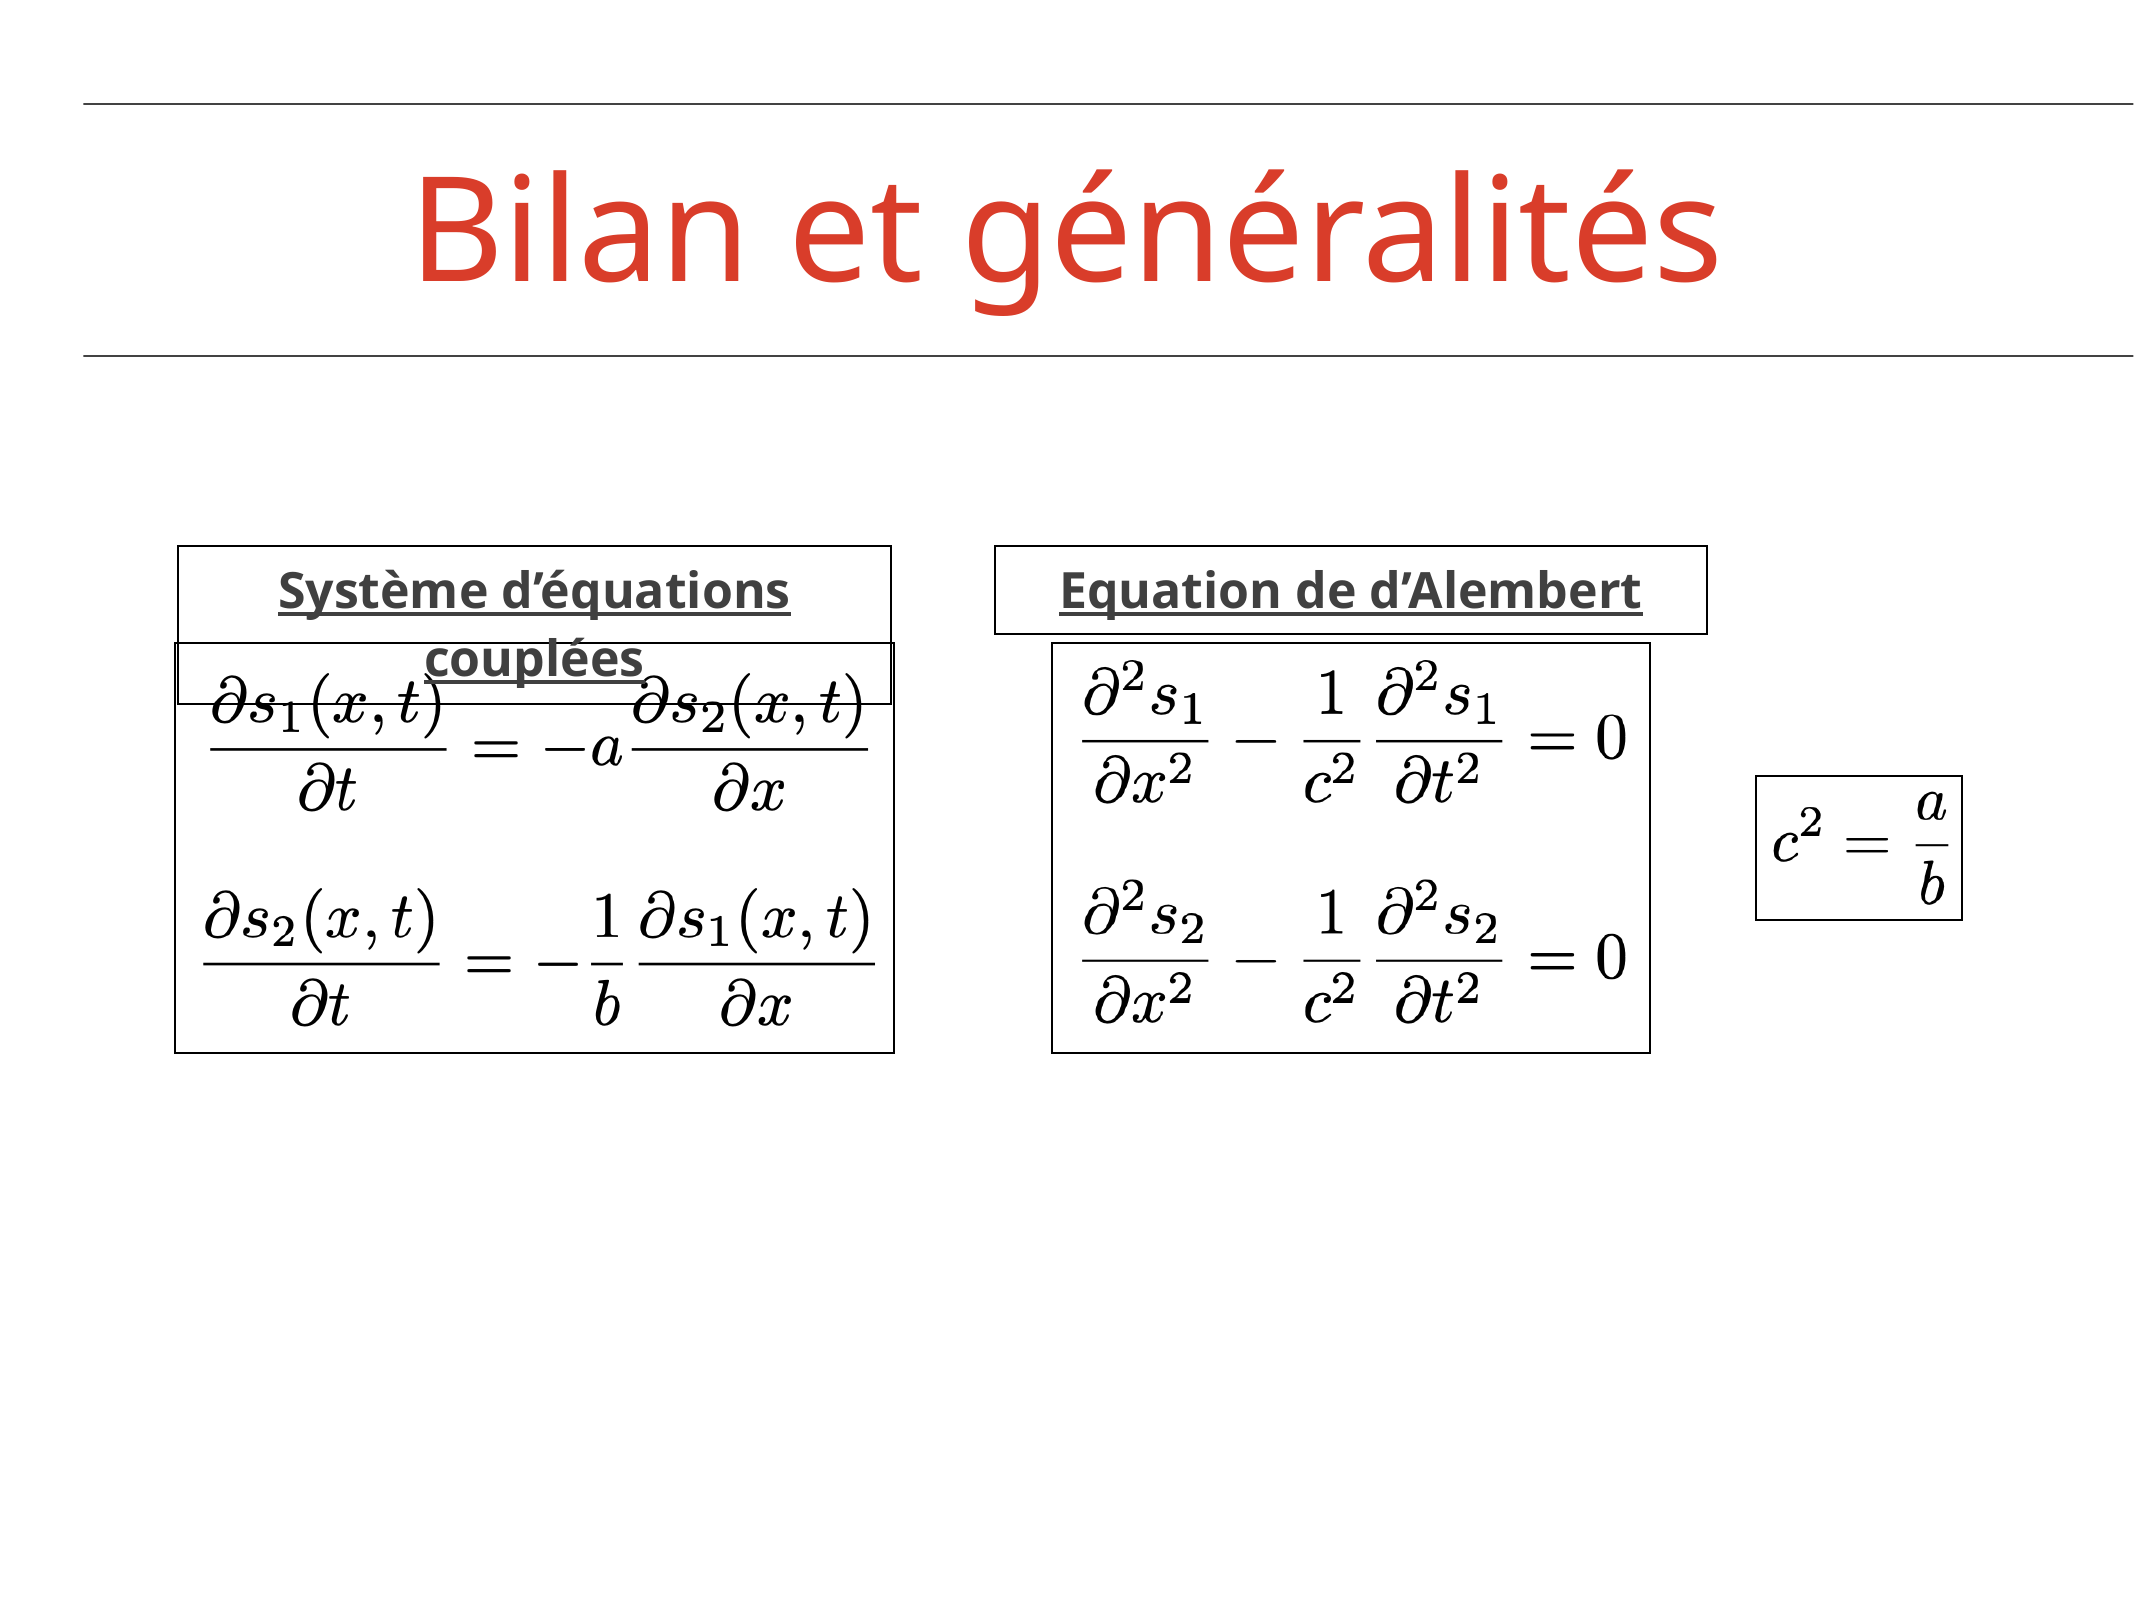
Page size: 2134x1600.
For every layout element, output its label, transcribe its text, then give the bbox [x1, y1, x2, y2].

picture [1052, 643, 1650, 1052]
picture [1757, 776, 1961, 919]
text_box Equation de d’Alembert [994, 546, 1708, 634]
text_box Bilan et généralités [83, 131, 2050, 332]
picture [175, 643, 894, 1052]
text_box Système d’équations couplées [178, 546, 891, 705]
